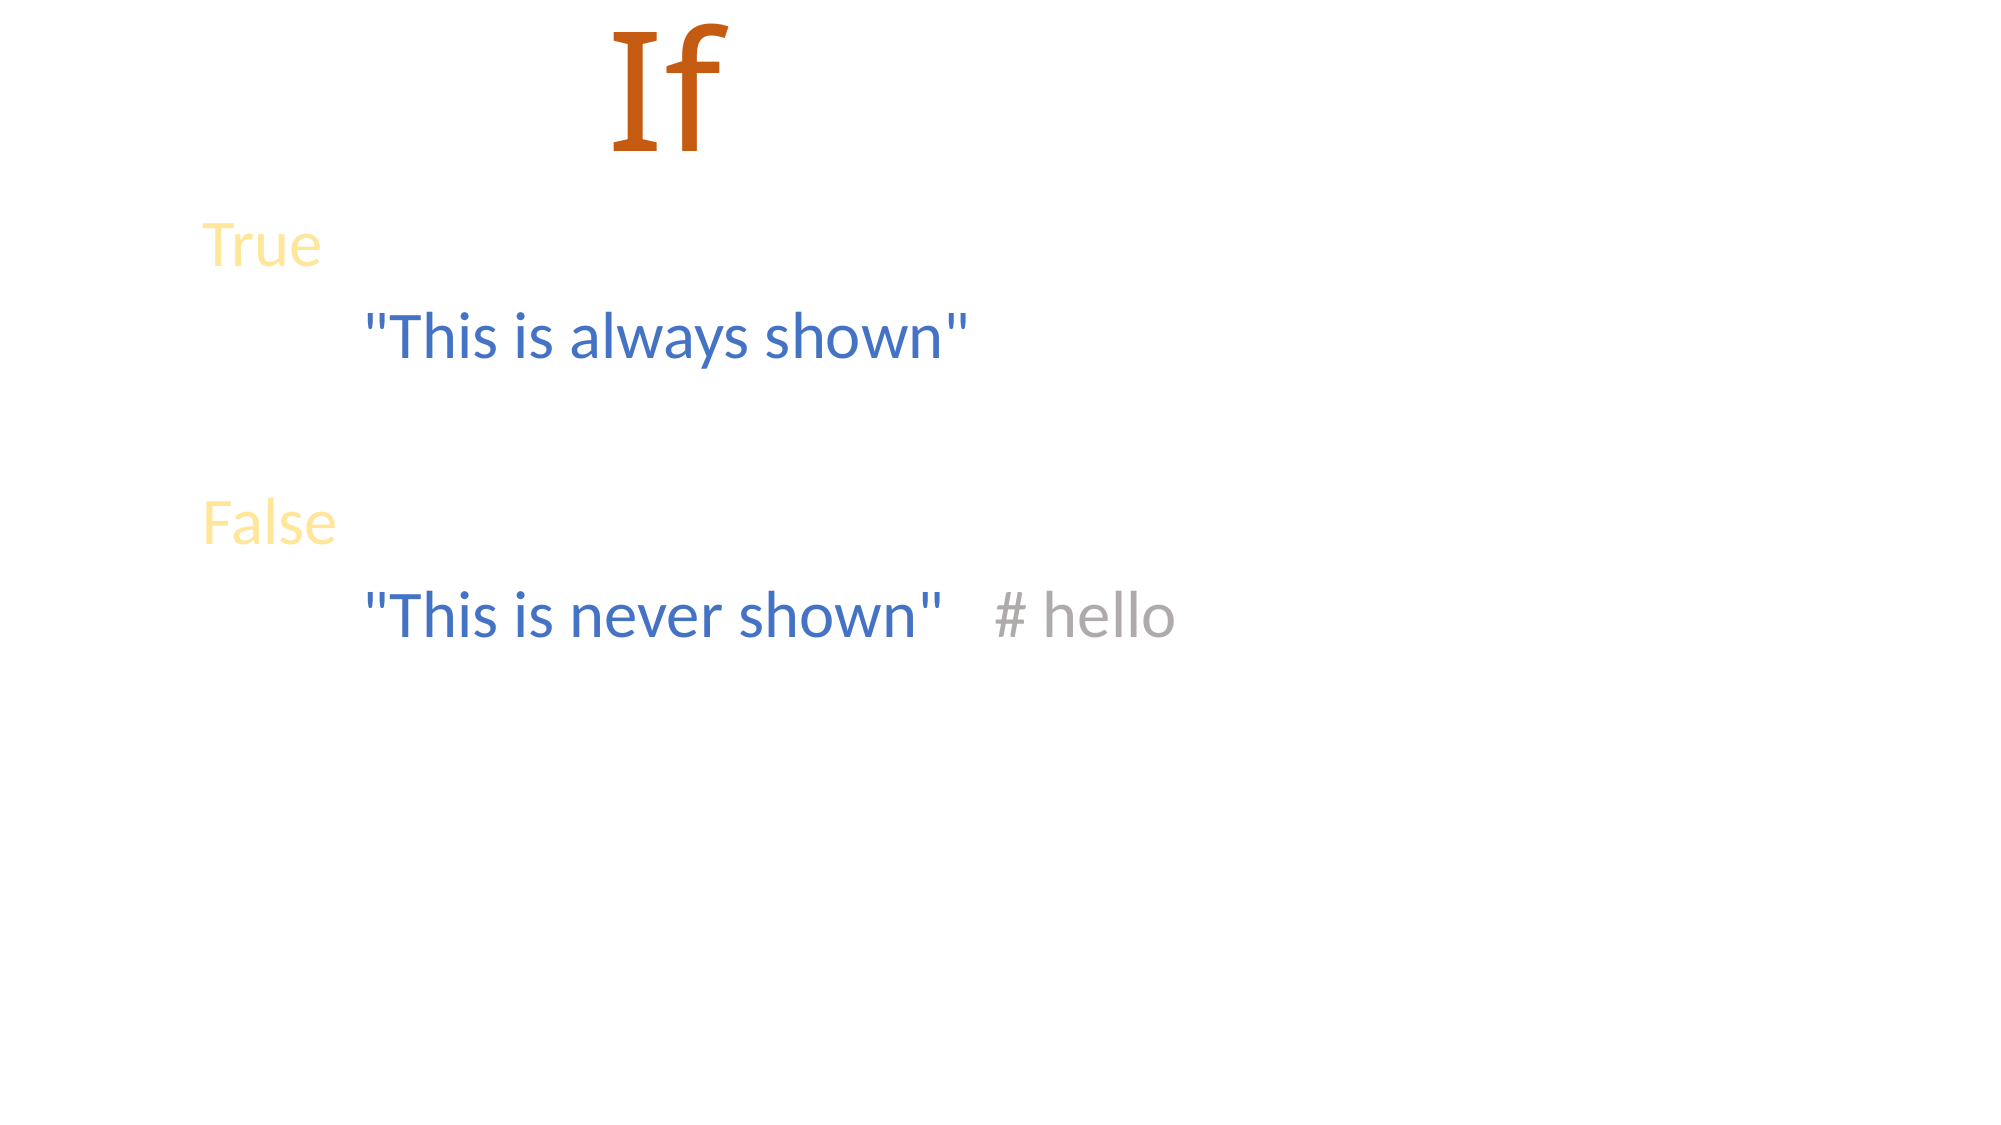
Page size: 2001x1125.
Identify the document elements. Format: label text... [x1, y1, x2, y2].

list If if True: print("This is always shown") if False: print("This is never shown") # hello [137, 0, 1863, 1014]
